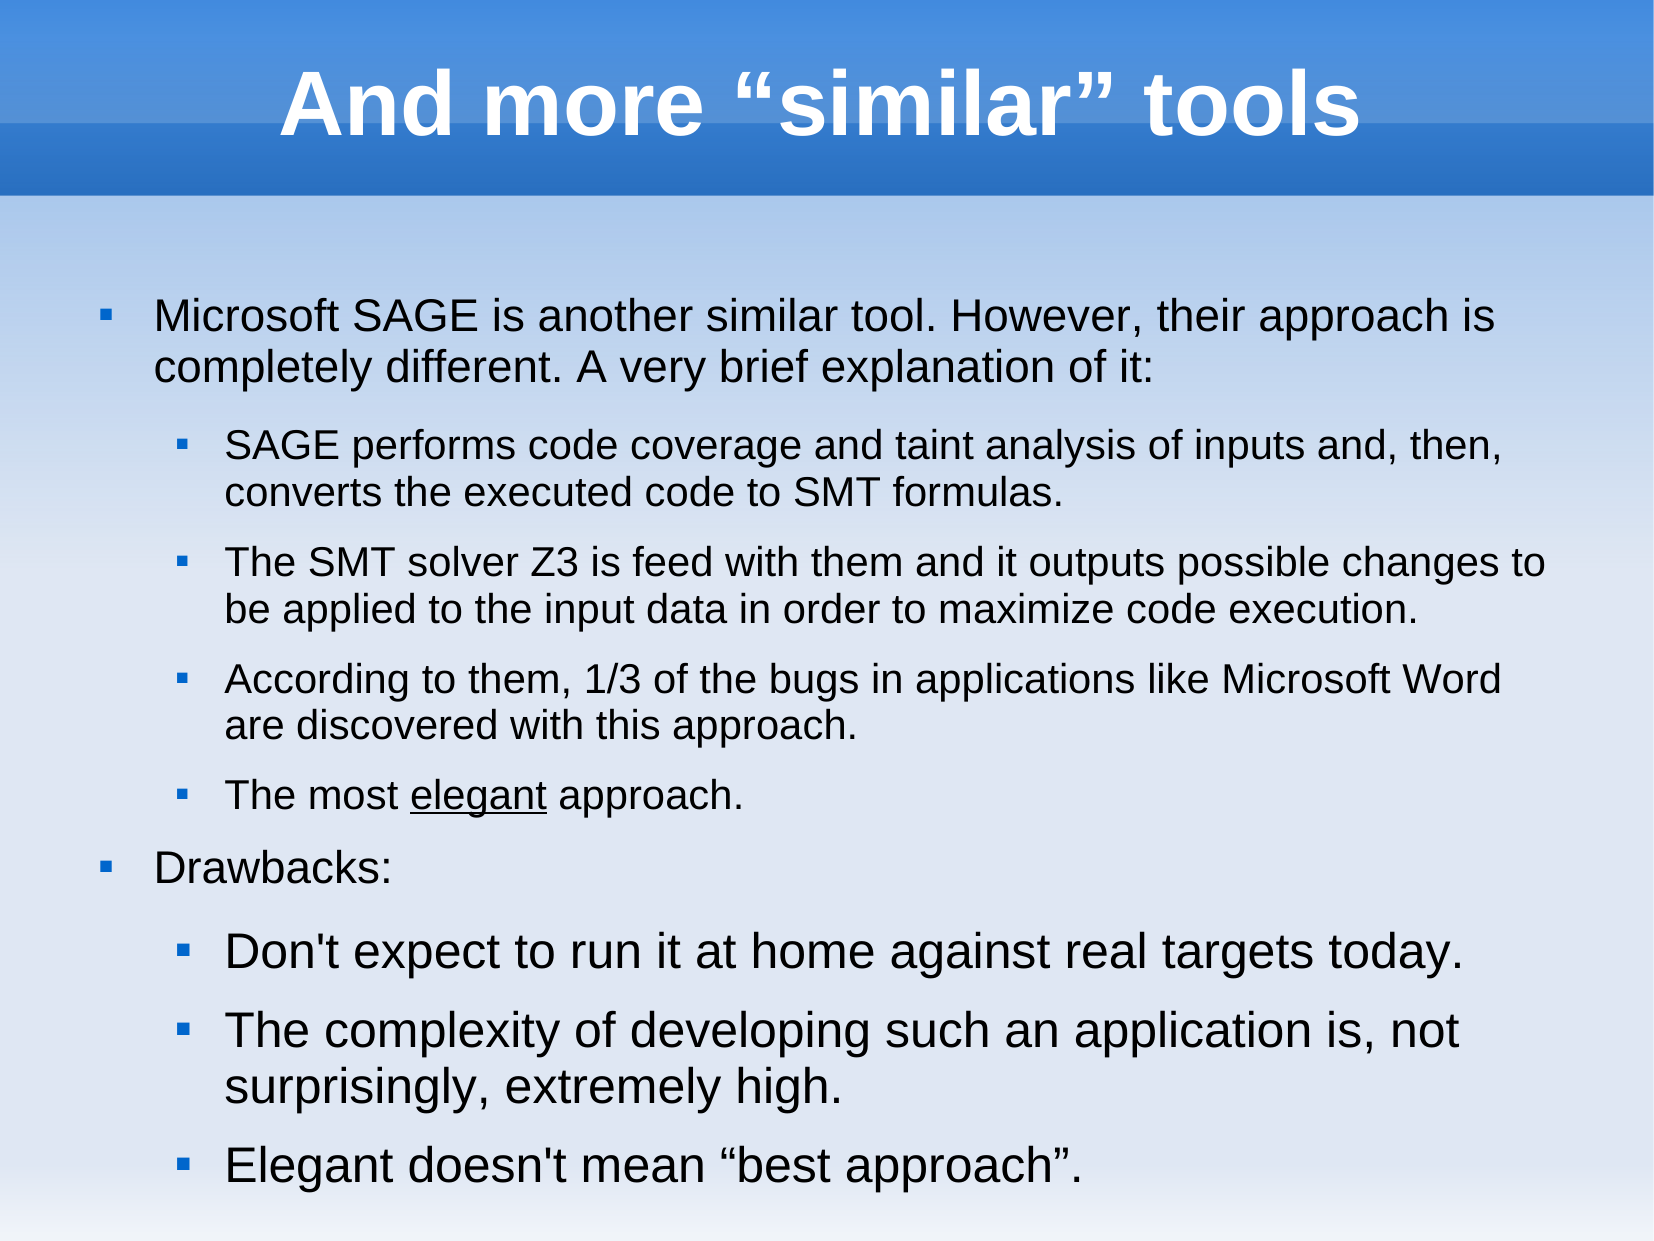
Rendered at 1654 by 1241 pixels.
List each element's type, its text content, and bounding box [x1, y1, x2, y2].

picture [0, 0, 1654, 1241]
list Microsoft SAGE is another similar tool. However, their approach is completely different. A very brief explanation of it: SAGE performs code coverage and taint analysis of inputs and, then, converts the executed code to SMT formulas. The SMT solver Z3 is feed with them and it outputs possible changes to be applied to the input data in order to maximize code execution. According to them, 1/3 of the bugs in applications like Microsoft Word are discovered with this approach. The most elegant approach. Drawbacks: Don't expect to run it at home against real targets today. The complexity of developing such an application is, not surprisingly, extremely high. Elegant doesn't mean “best approach”. [82, 290, 1571, 1194]
title And more “similar” tools [76, 0, 1565, 208]
